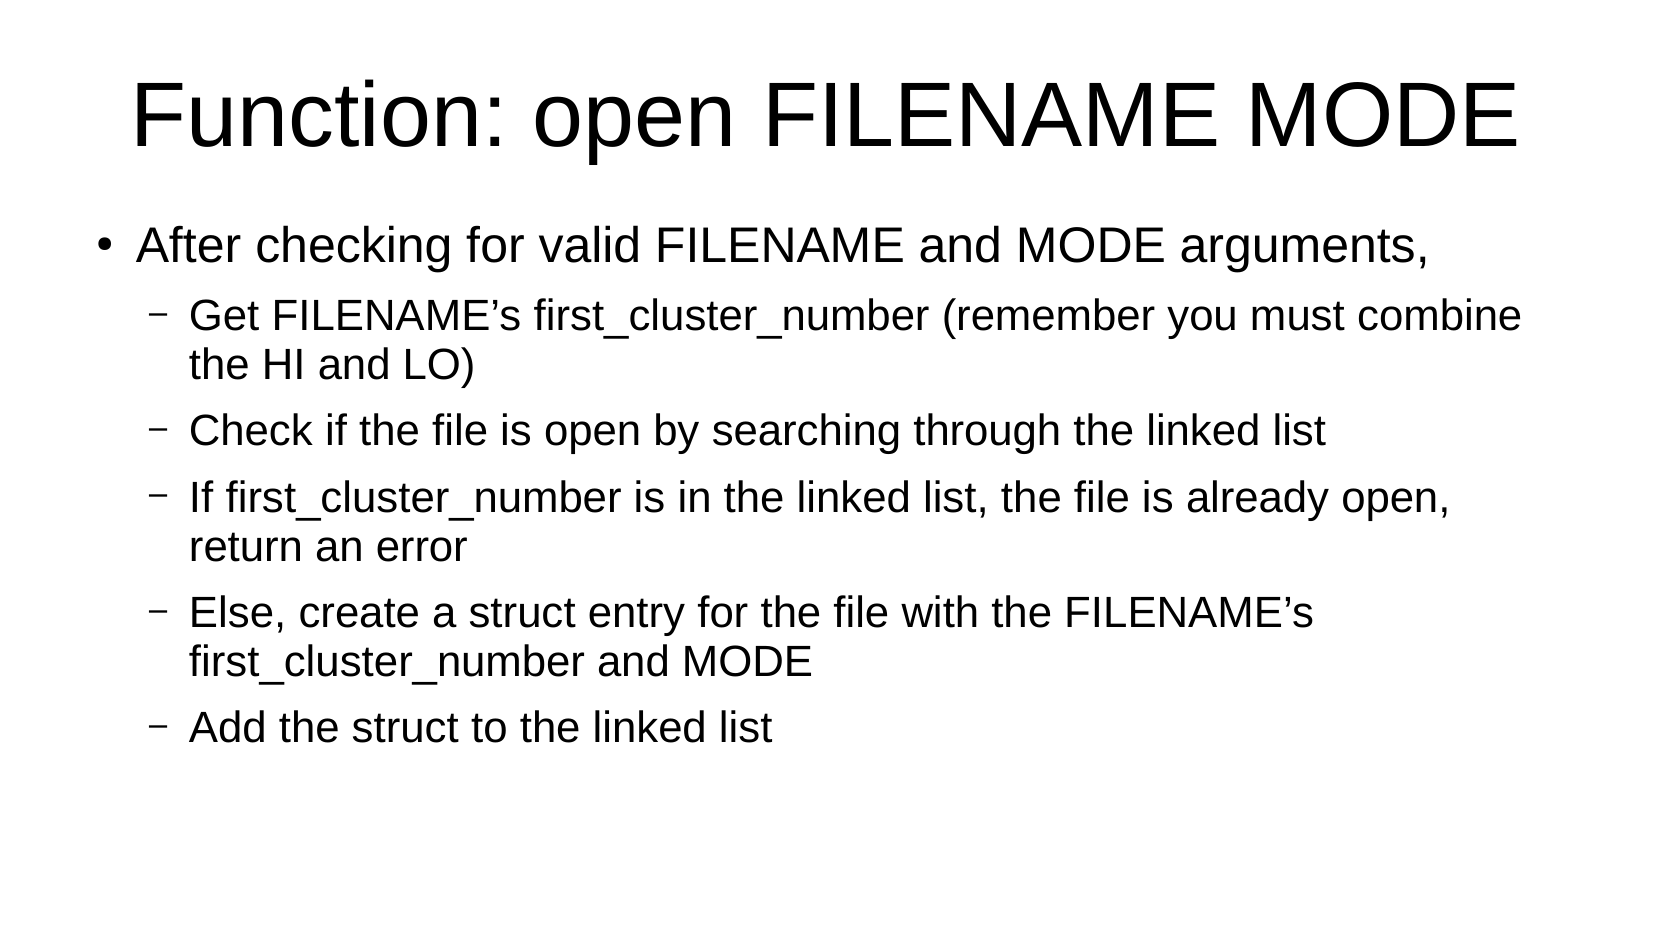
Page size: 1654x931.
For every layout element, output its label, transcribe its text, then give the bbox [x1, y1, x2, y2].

list After checking for valid FILENAME and MODE arguments, Get FILENAME’s first_cluster_number (remember you must combine the HI and LO) Check if the file is open by searching through the linked list If first_cluster_number is in the linked list, the file is already open, return an error Else, create a struct entry for the file with the FILENAME’s first_cluster_number and MODE Add the struct to the linked list [82, 217, 1571, 758]
title Function: open FILENAME MODE [82, 37, 1571, 193]
